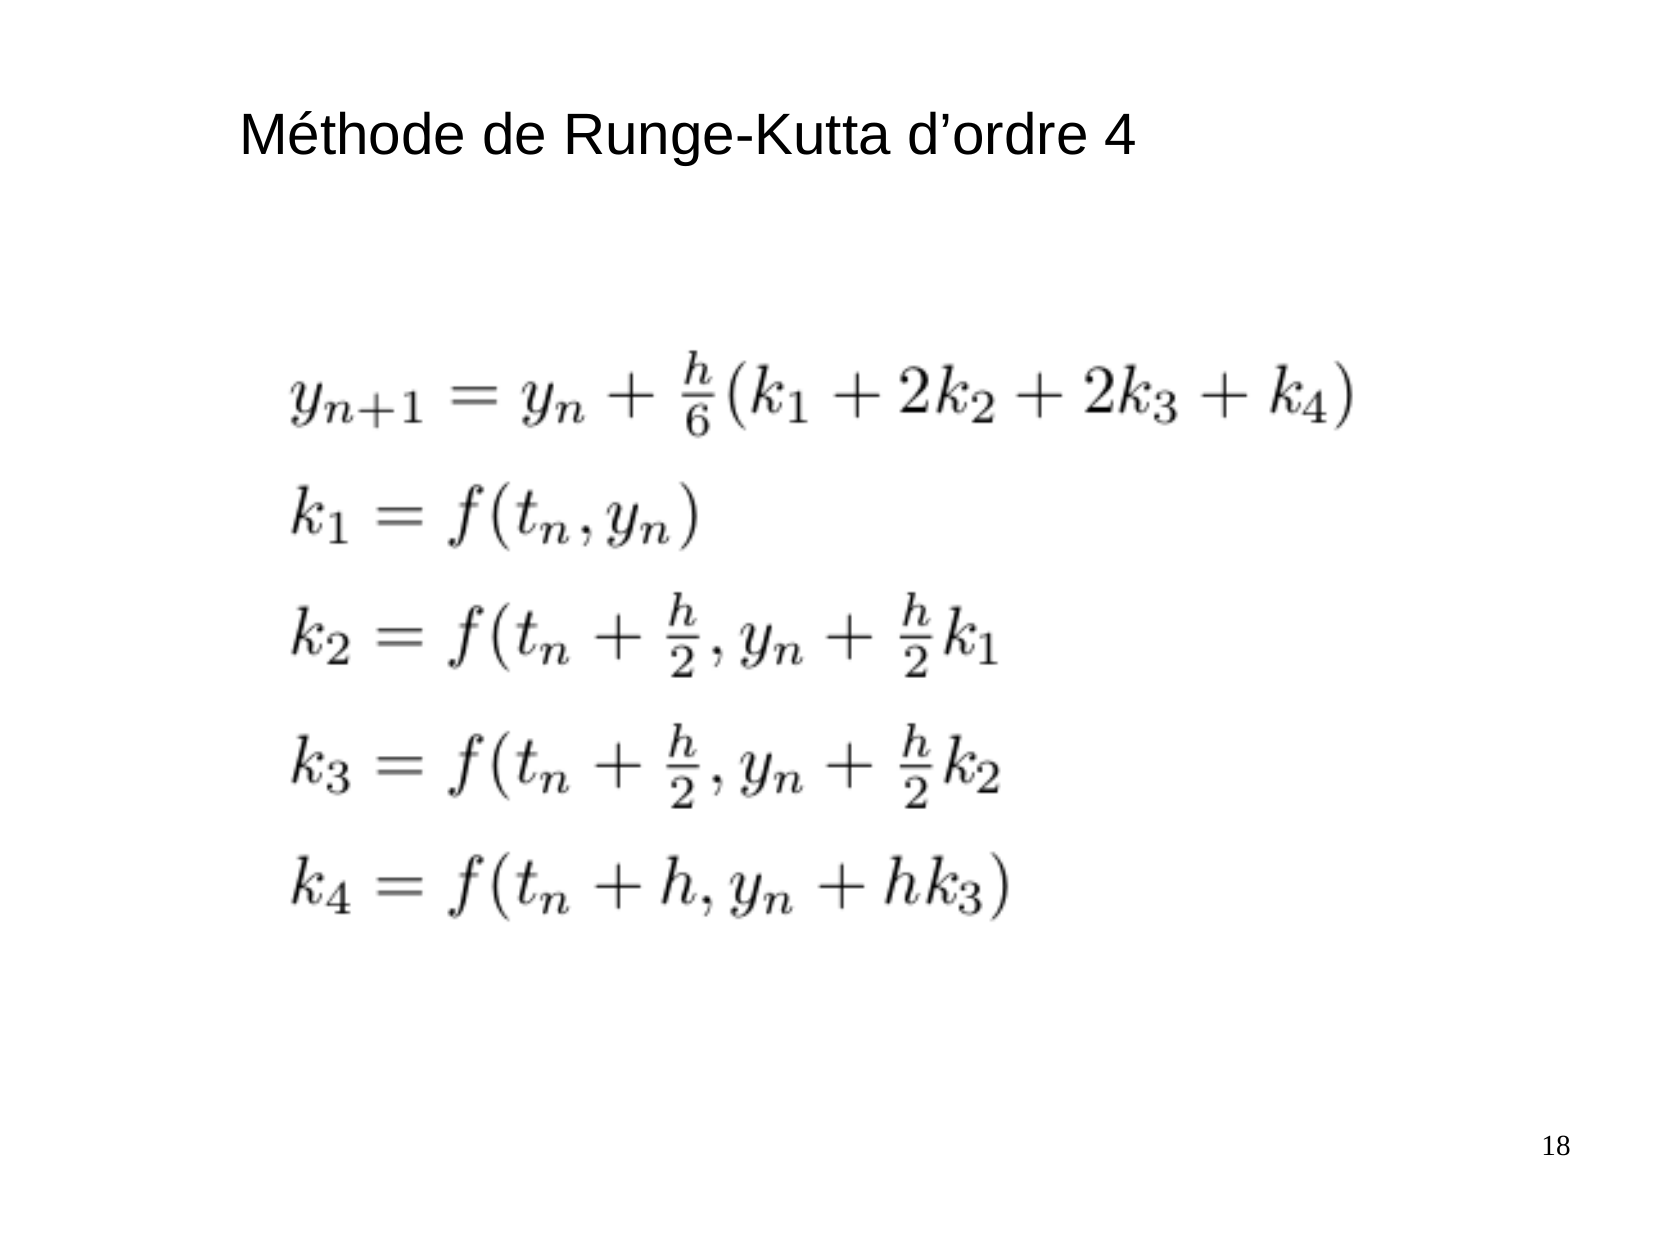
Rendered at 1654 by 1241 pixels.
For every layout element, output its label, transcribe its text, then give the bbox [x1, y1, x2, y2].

picture [238, 318, 1394, 971]
text_box Méthode de Runge-Kutta d’ordre 4 [224, 94, 1371, 165]
